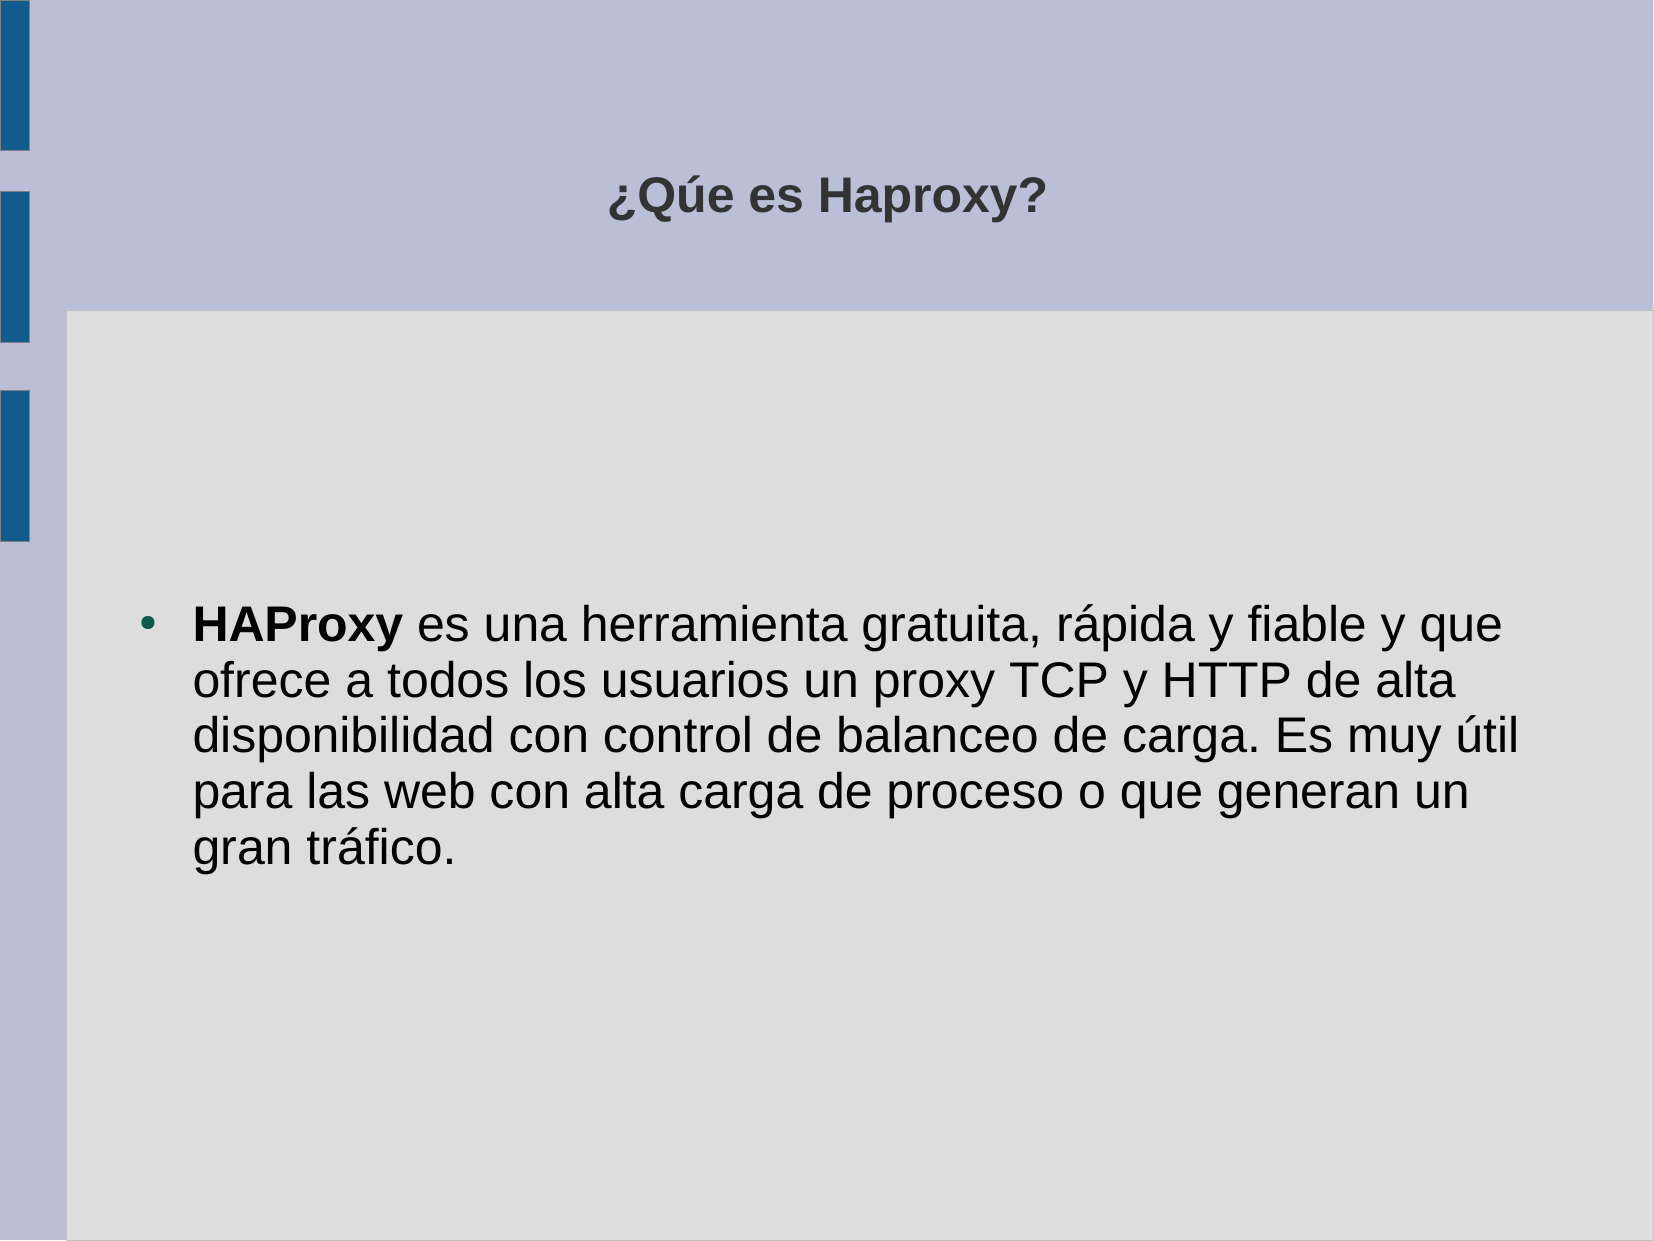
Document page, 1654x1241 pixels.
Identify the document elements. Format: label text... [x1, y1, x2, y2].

list HAProxy es una herramienta gratuita, rápida y fiable y que ofrece a todos los usuarios un proxy TCP y HTTP de alta disponibilidad con control de balanceo de carga. Es muy útil para las web con alta carga de proceso o que generan un gran tráfico. [121, 344, 1534, 1127]
title ¿Qúe es Haproxy? [121, 91, 1534, 299]
